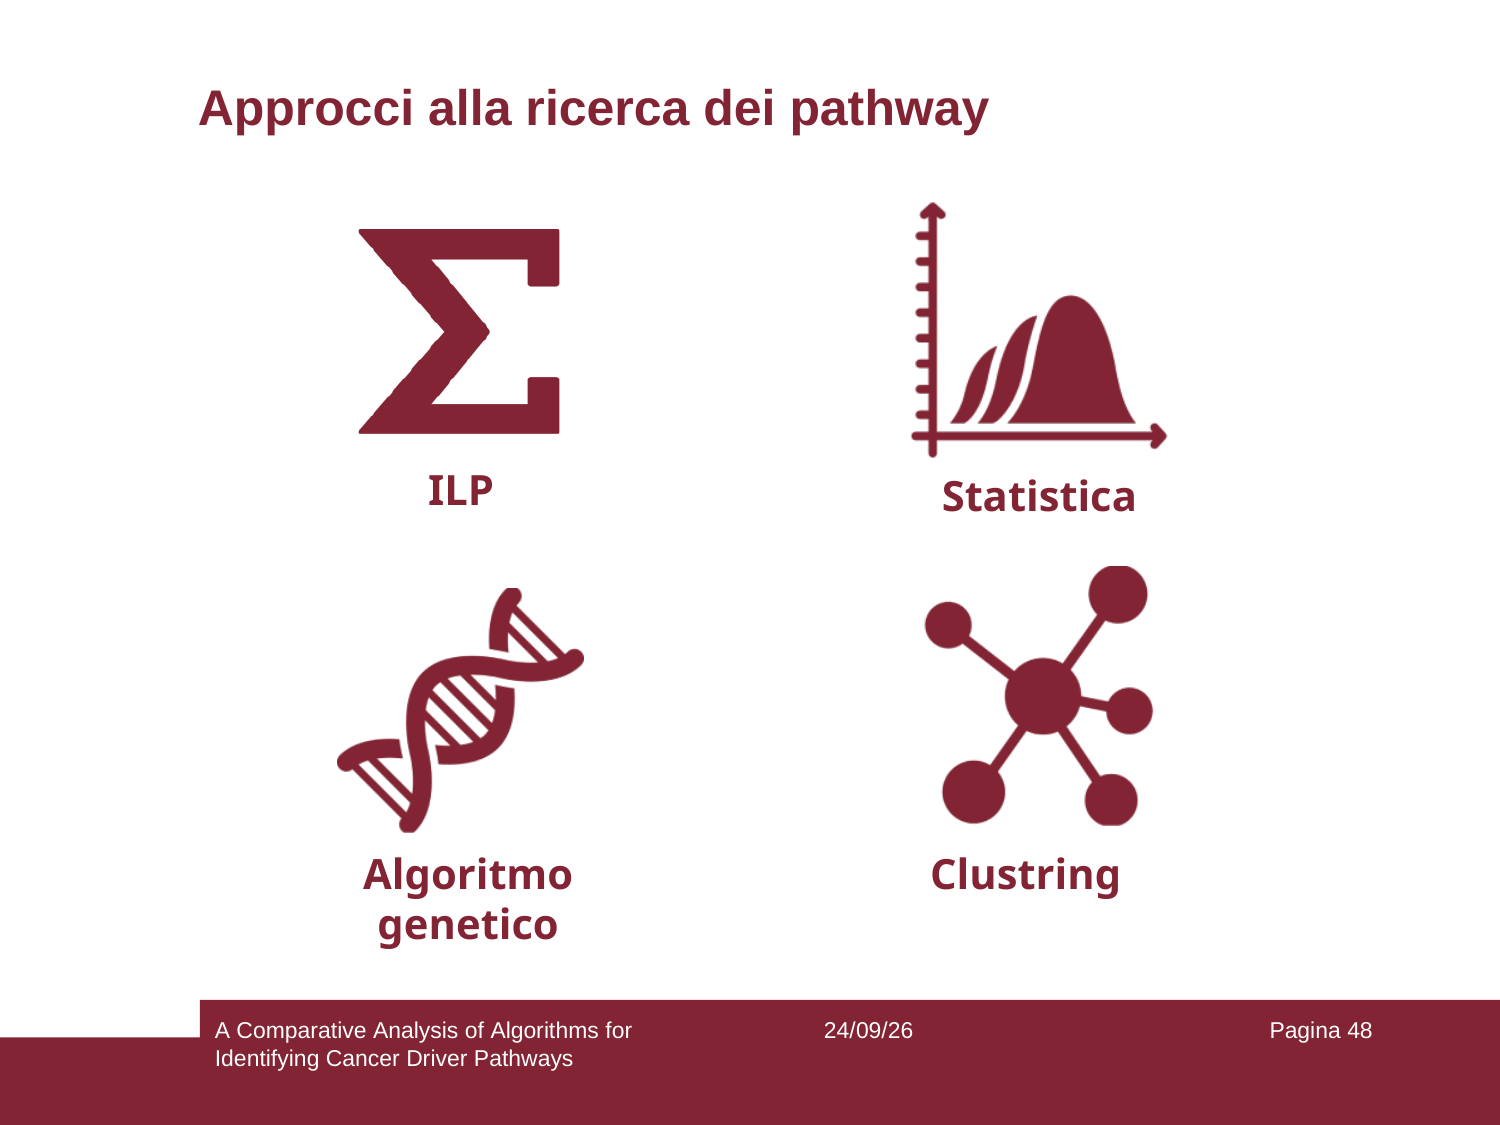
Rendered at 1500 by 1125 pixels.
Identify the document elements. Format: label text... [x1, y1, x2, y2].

picture [355, 229, 562, 434]
text_box Algoritmo genetico [348, 840, 600, 956]
text_box A Comparative Analysis of Algorithms for Identifying Cancer Driver Pathways [199, 1008, 676, 1084]
picture [337, 588, 584, 833]
text_box Pagina <number> [1074, 1008, 1388, 1084]
picture [903, 195, 1176, 465]
title Approcci alla ricerca dei pathway [183, 67, 1400, 150]
text_box Clustring [915, 840, 1167, 913]
picture [908, 566, 1170, 826]
text_box Statistica [927, 462, 1165, 533]
text_box 22/10/24 [712, 1008, 1026, 1084]
text_box ILP [413, 456, 525, 525]
